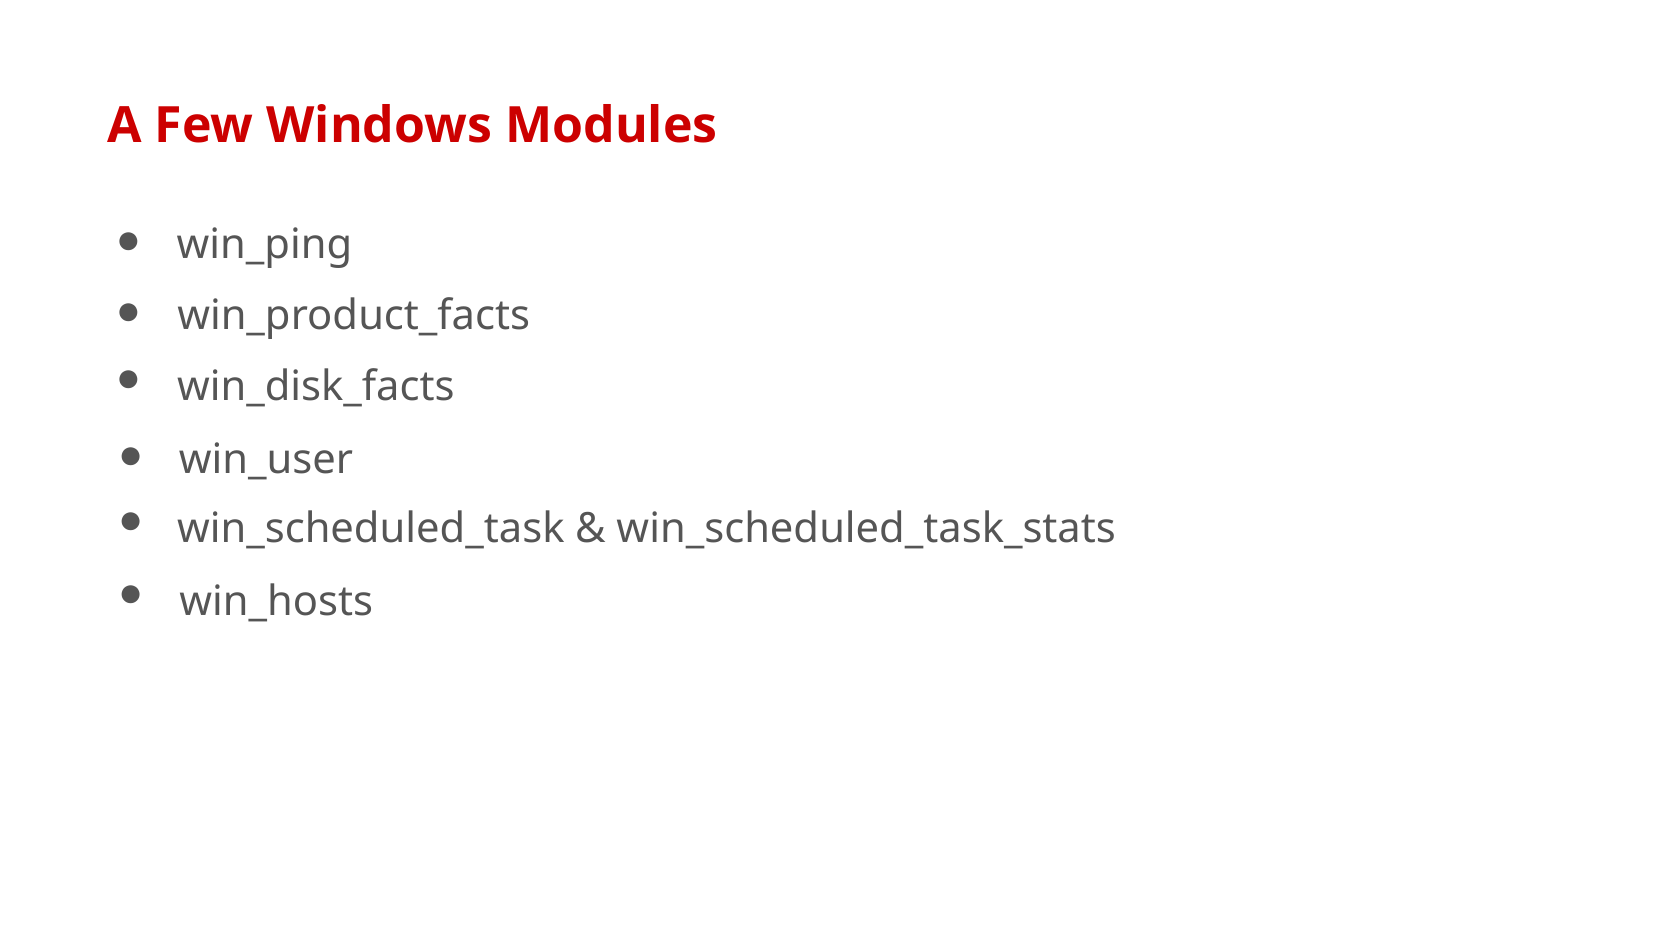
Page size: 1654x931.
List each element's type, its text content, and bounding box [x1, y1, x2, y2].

text_box win_product_facts [177, 285, 515, 343]
text_box win_hosts [179, 570, 366, 629]
text_box [173, 204, 356, 262]
text_box ● [115, 287, 149, 343]
text_box win_scheduled_task & win_scheduled_task_stats [177, 497, 1094, 556]
text_box win_ping [176, 214, 359, 272]
text_box win_disk_facts [177, 355, 450, 414]
text_box ● [118, 431, 152, 487]
text_box ● [115, 353, 149, 409]
text_box win_user [178, 428, 361, 487]
text_box A Few Windows Modules [107, 88, 703, 170]
text_box ● [118, 496, 152, 552]
text_box ● [115, 216, 149, 272]
text_box ● [118, 568, 152, 624]
text_box [175, 419, 358, 477]
